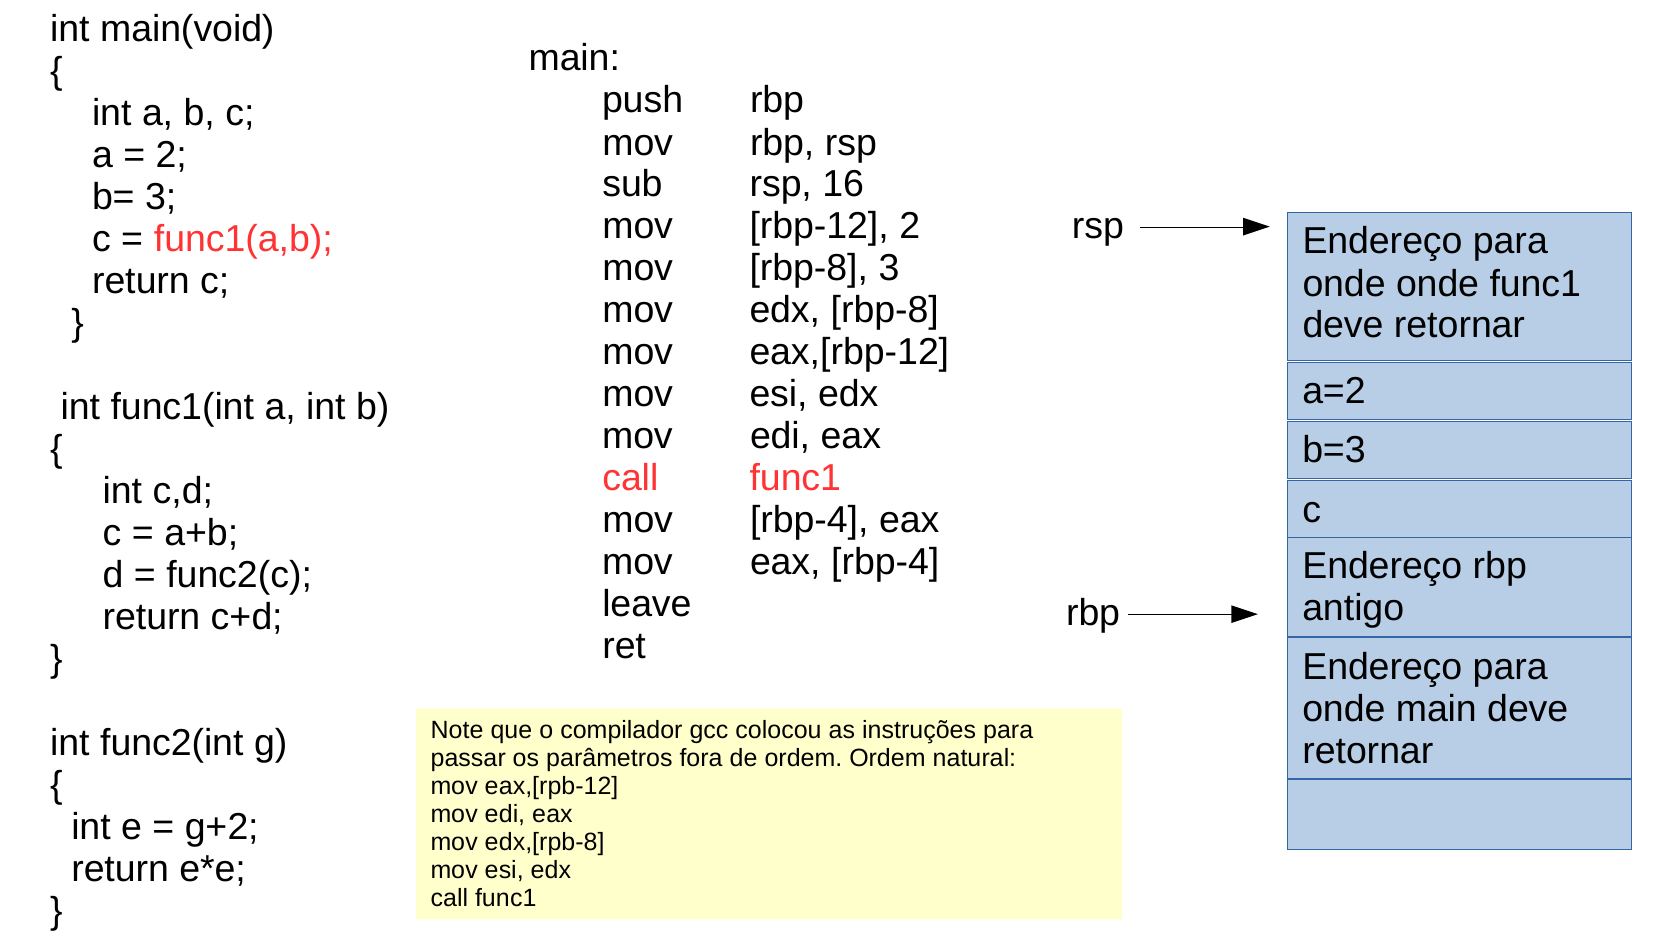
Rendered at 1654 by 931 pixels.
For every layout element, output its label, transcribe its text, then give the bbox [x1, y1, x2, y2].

text_box rbp [1051, 583, 1135, 641]
text_box b=3 [1287, 421, 1632, 479]
text_box int main(void) { int a, b, c; a = 2; b= 3; c = func1(a,b); return c; } int func1(int a, int b) { int c,d; c = a+b; d = func2(c); return c+d; } int func2(int g) { int e = g+2; return e*e; } [35, 0, 449, 931]
text_box Endereço rbp antigo [1287, 538, 1632, 637]
text_box c [1287, 480, 1632, 538]
text_box Note que o compilador gcc colocou as instruções para passar os parâmetros fora de ordem. Ordem natural: mov eax,[rpb-12] mov edi, eax mov edx,[rpb-8] mov esi, edx call func1 [415, 708, 1123, 920]
text_box a=2 [1287, 362, 1632, 420]
text_box Endereço para onde onde func1 deve retornar [1287, 212, 1632, 361]
text_box main: push rbp mov rbp, rsp sub rsp, 16 mov [rbp-12], 2 mov [rbp-8], 3 mov edx, [rbp-8] mov eax,[rbp-12] mov esi, edx mov edi, eax call func1 mov [rbp-4], eax mov eax, [rbp-4] leave ret [513, 29, 1052, 708]
text_box rsp [1057, 197, 1139, 254]
text_box Endereço para onde main deve retornar [1287, 637, 1632, 779]
text_box [1287, 779, 1632, 850]
